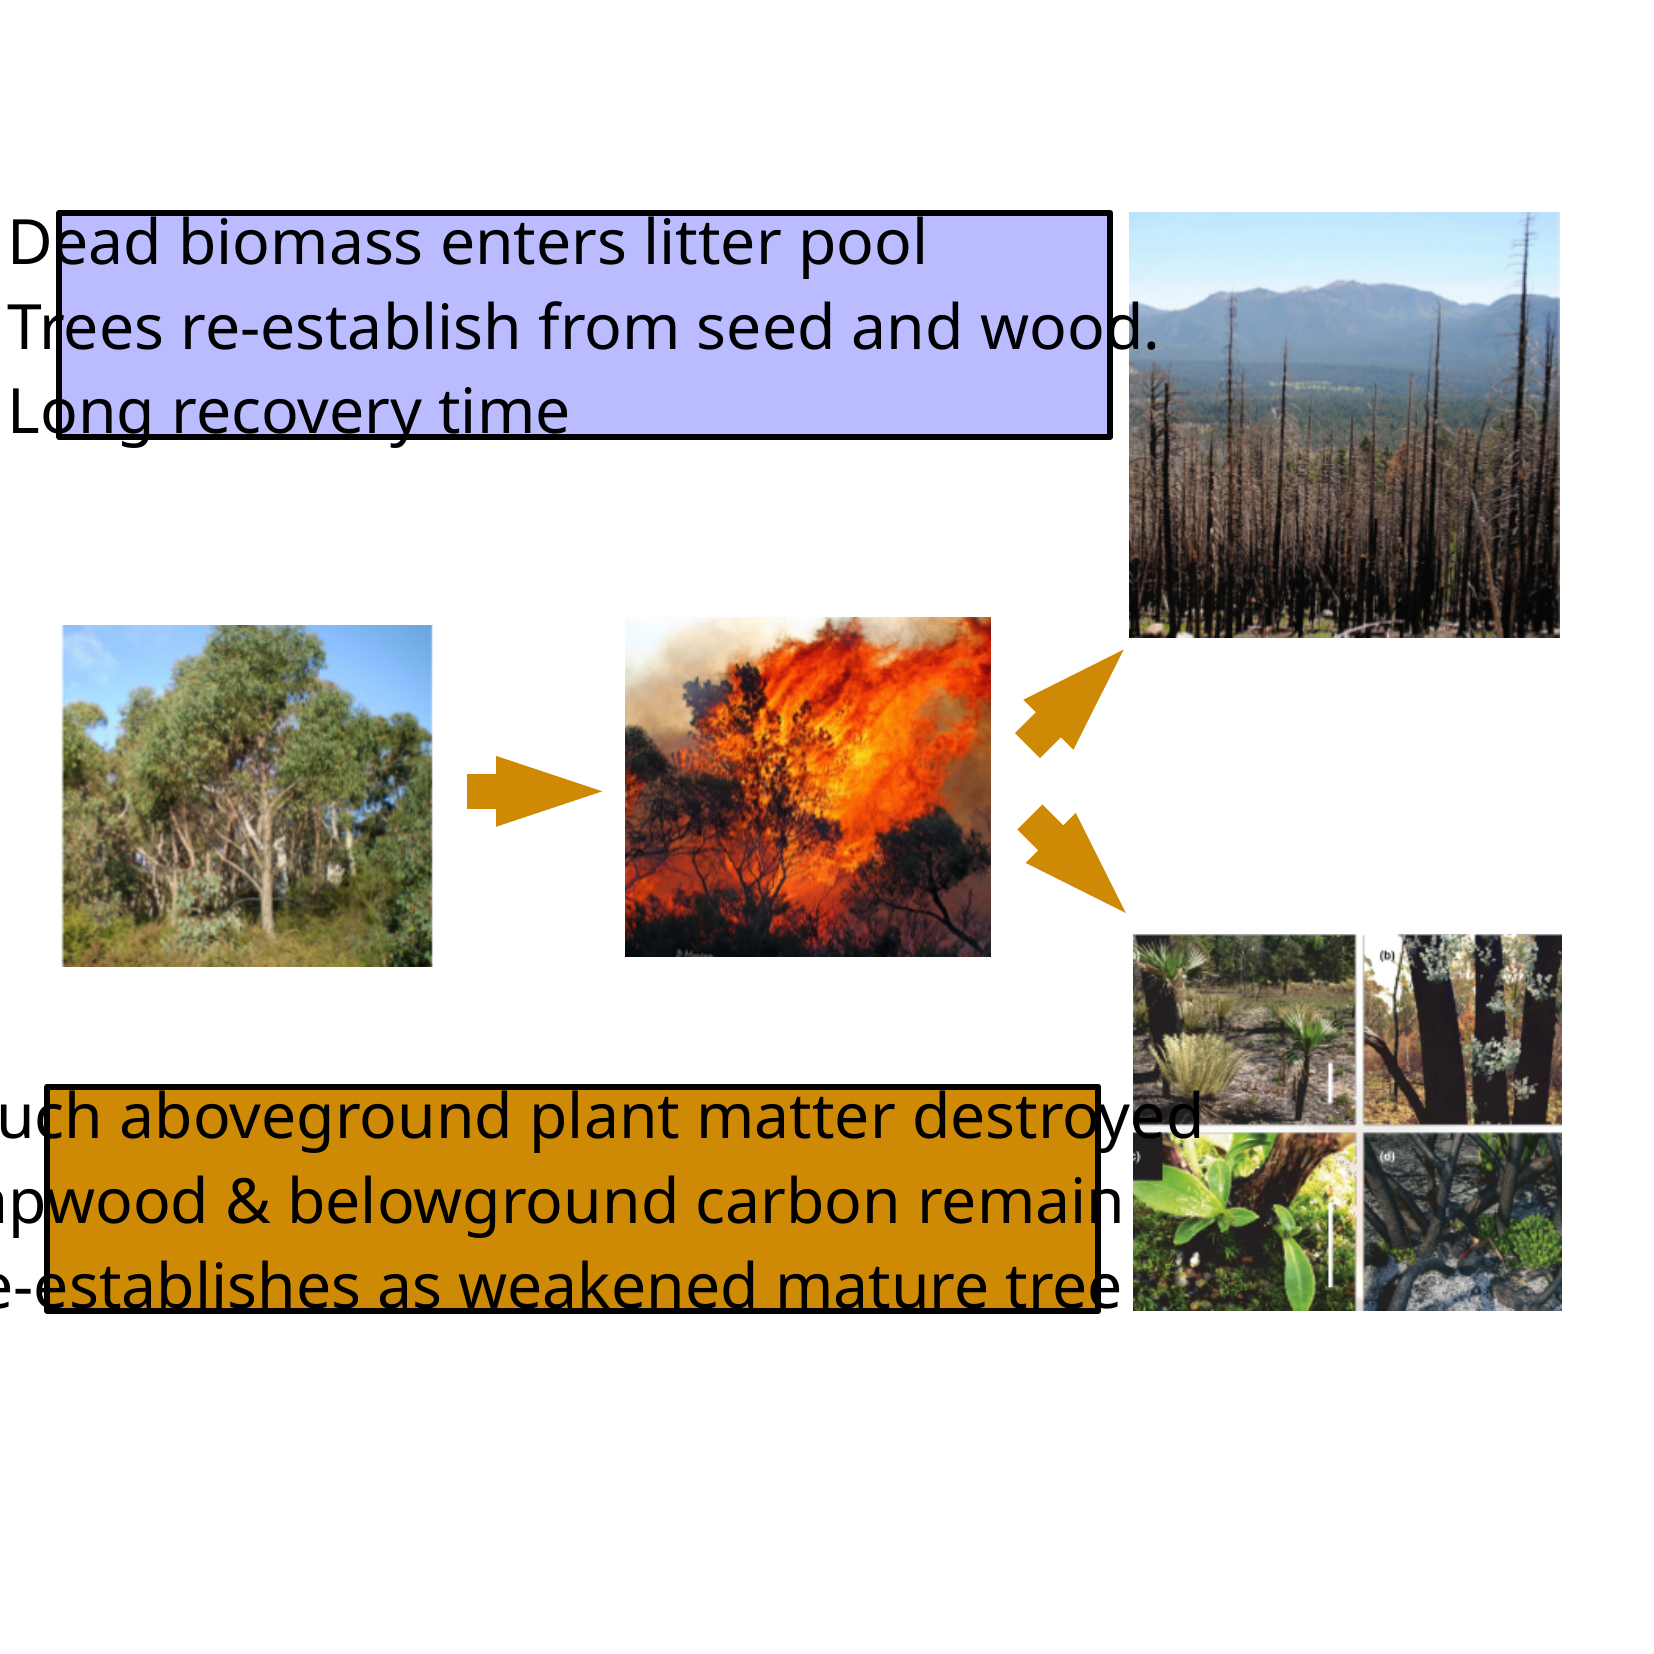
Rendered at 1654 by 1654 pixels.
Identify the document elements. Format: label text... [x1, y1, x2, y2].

picture [1133, 934, 1562, 1312]
text_box Much aboveground plant matter destroyed Sapwood & belowground carbon remain Re-establishes as weakened mature tree [47, 1086, 1099, 1312]
picture [625, 617, 991, 957]
picture [1139, 1108, 1156, 1118]
text_box Dead biomass enters litter pool Trees re-establish from seed and wood. Long recovery time [59, 212, 1111, 438]
picture [1129, 212, 1560, 638]
picture [1129, 321, 1133, 343]
picture [59, 625, 434, 967]
